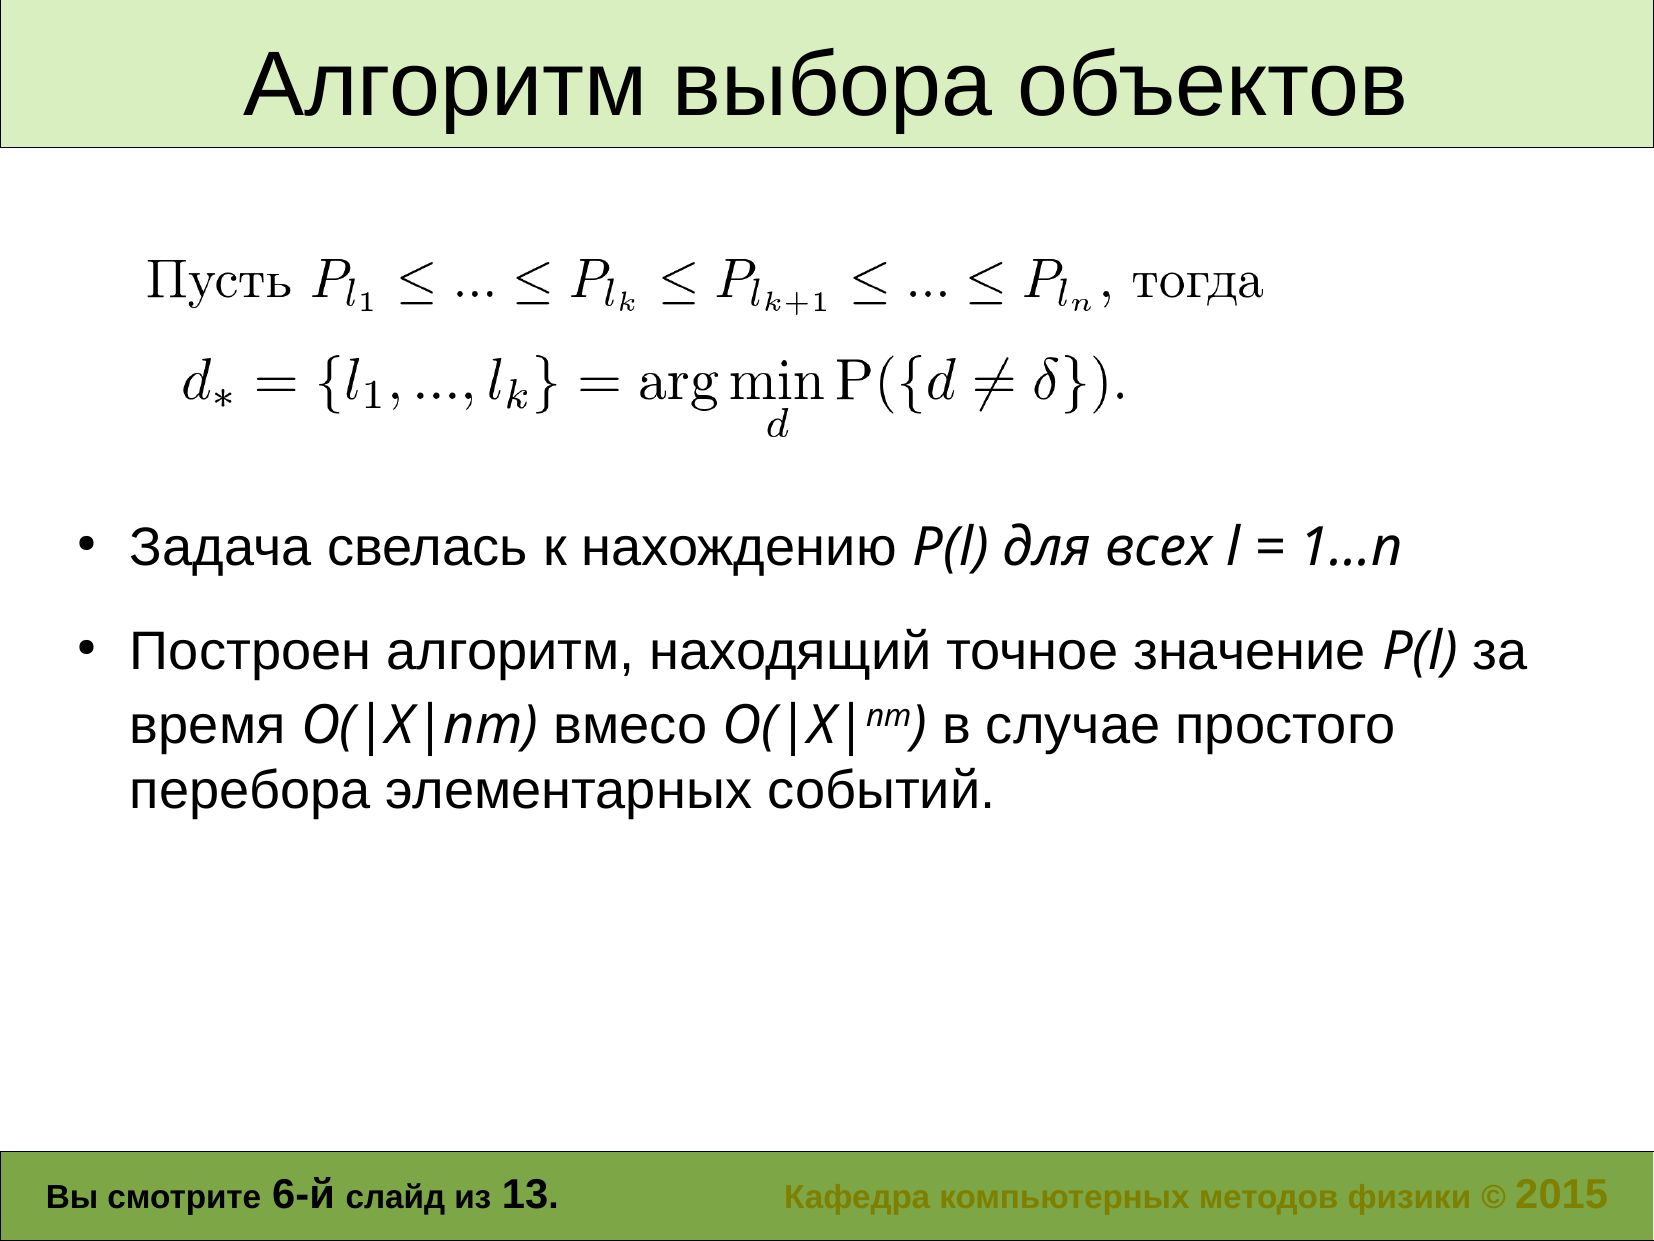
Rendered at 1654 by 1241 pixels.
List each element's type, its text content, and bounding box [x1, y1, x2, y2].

picture [183, 355, 1123, 438]
picture [147, 259, 1263, 315]
title Алгоритм выбора объектов [82, 32, 1571, 136]
list Задача свелась к нахождению P(l) для всех l = 1...n Построен алгоритм, находящий точное значение P(l) за время O(|X|nm) вмесо O(|X|nm) в случае простого перебора элементарных событий. [59, 507, 1547, 798]
